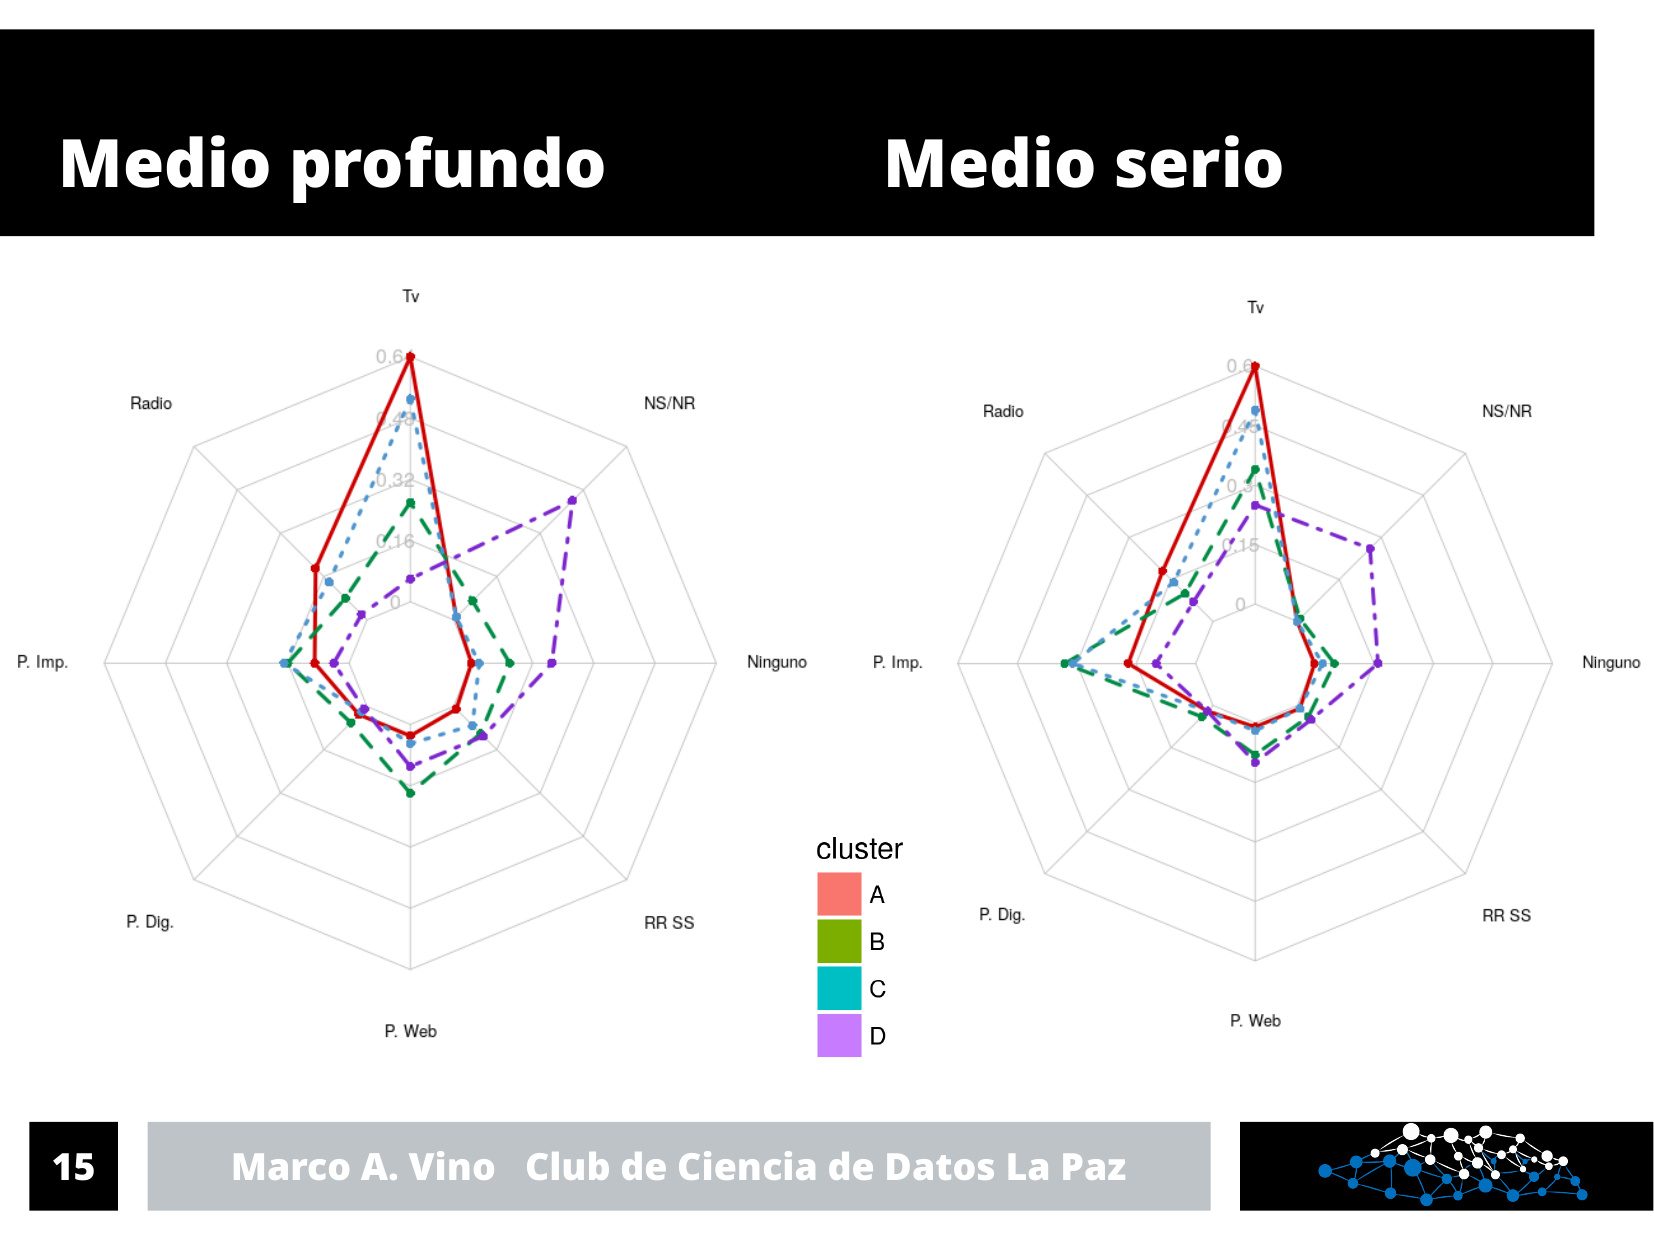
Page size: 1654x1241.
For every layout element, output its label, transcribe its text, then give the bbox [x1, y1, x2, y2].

picture [1310, 1107, 1599, 1225]
picture [0, 272, 1654, 1081]
title Medio profundo Medio serio [58, 58, 1595, 207]
